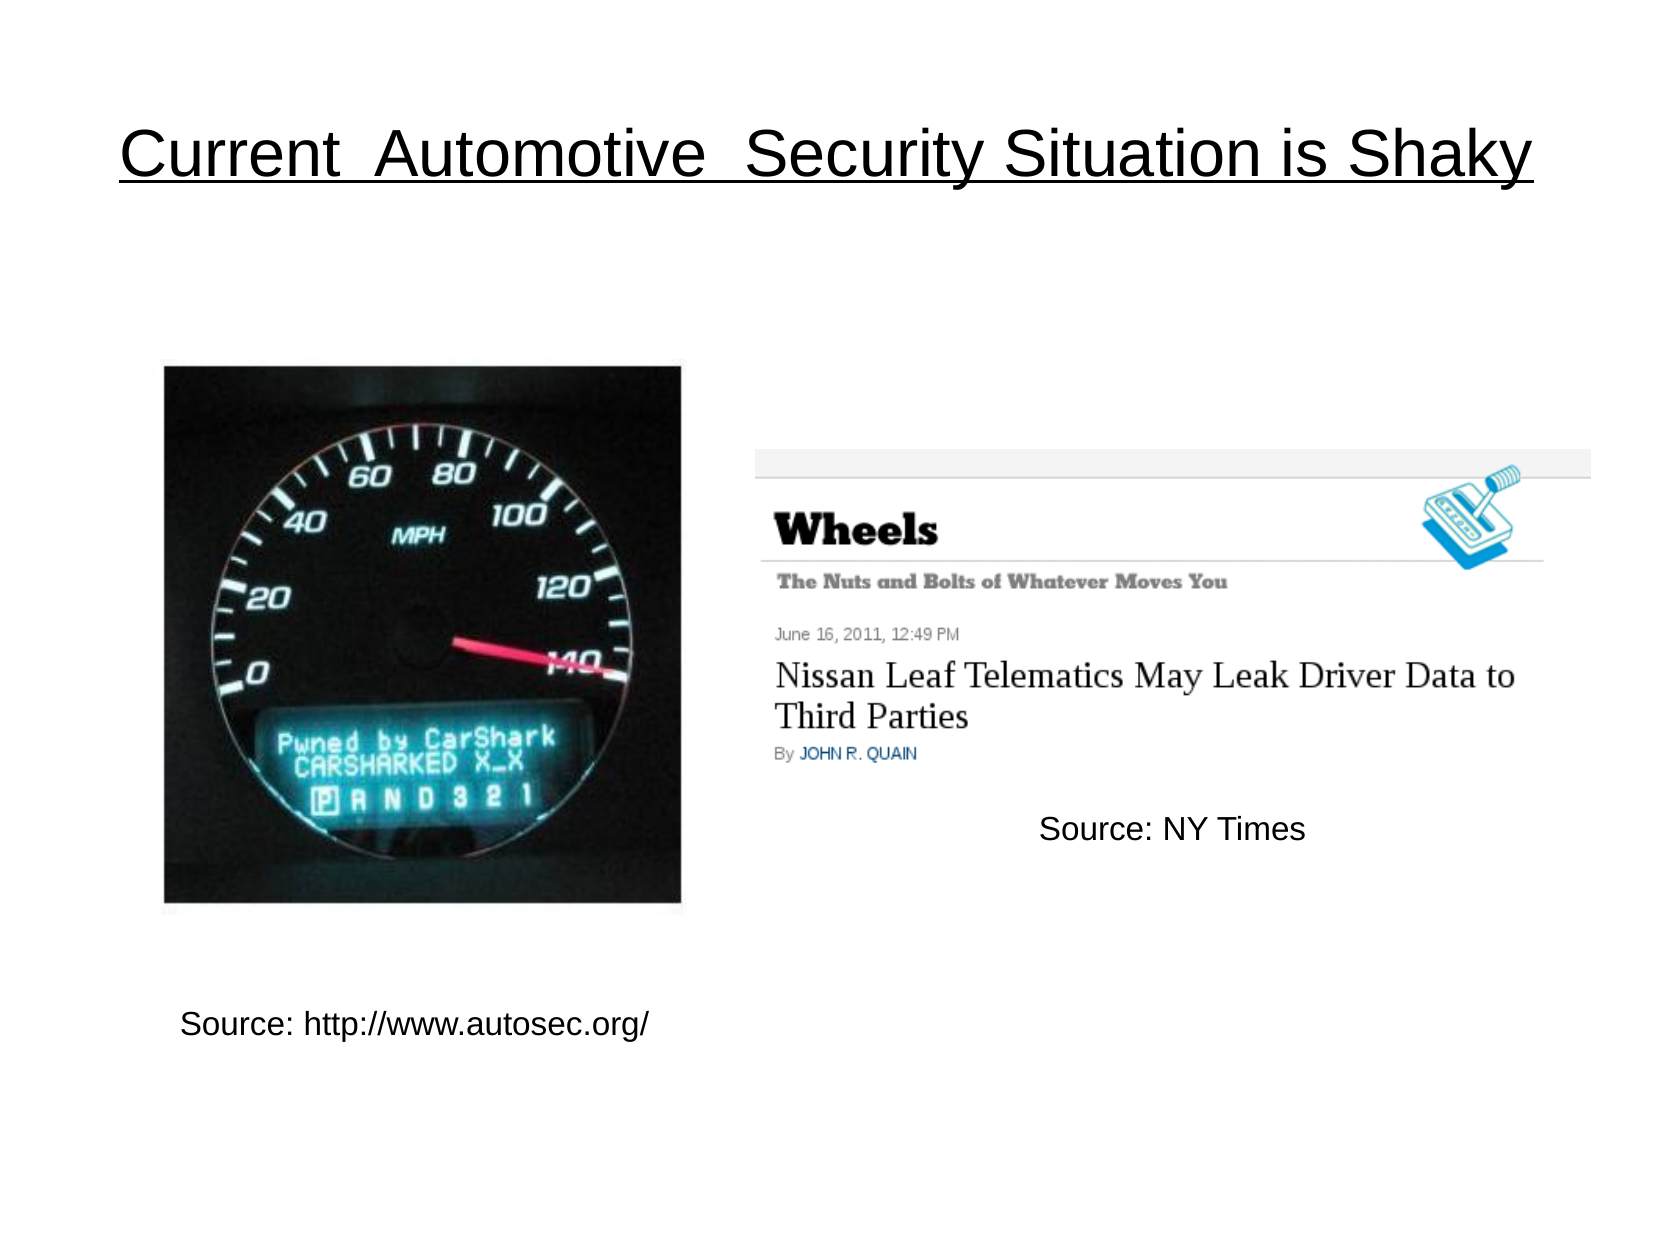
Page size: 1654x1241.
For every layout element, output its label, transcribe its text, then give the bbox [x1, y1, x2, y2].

picture [755, 449, 1591, 774]
title Current Automotive Security Situation is Shaky [82, 49, 1571, 257]
picture [150, 359, 696, 916]
text_box Source: NY Times [1024, 803, 1322, 856]
text_box Source: http://www.autosec.org/ [165, 998, 664, 1051]
